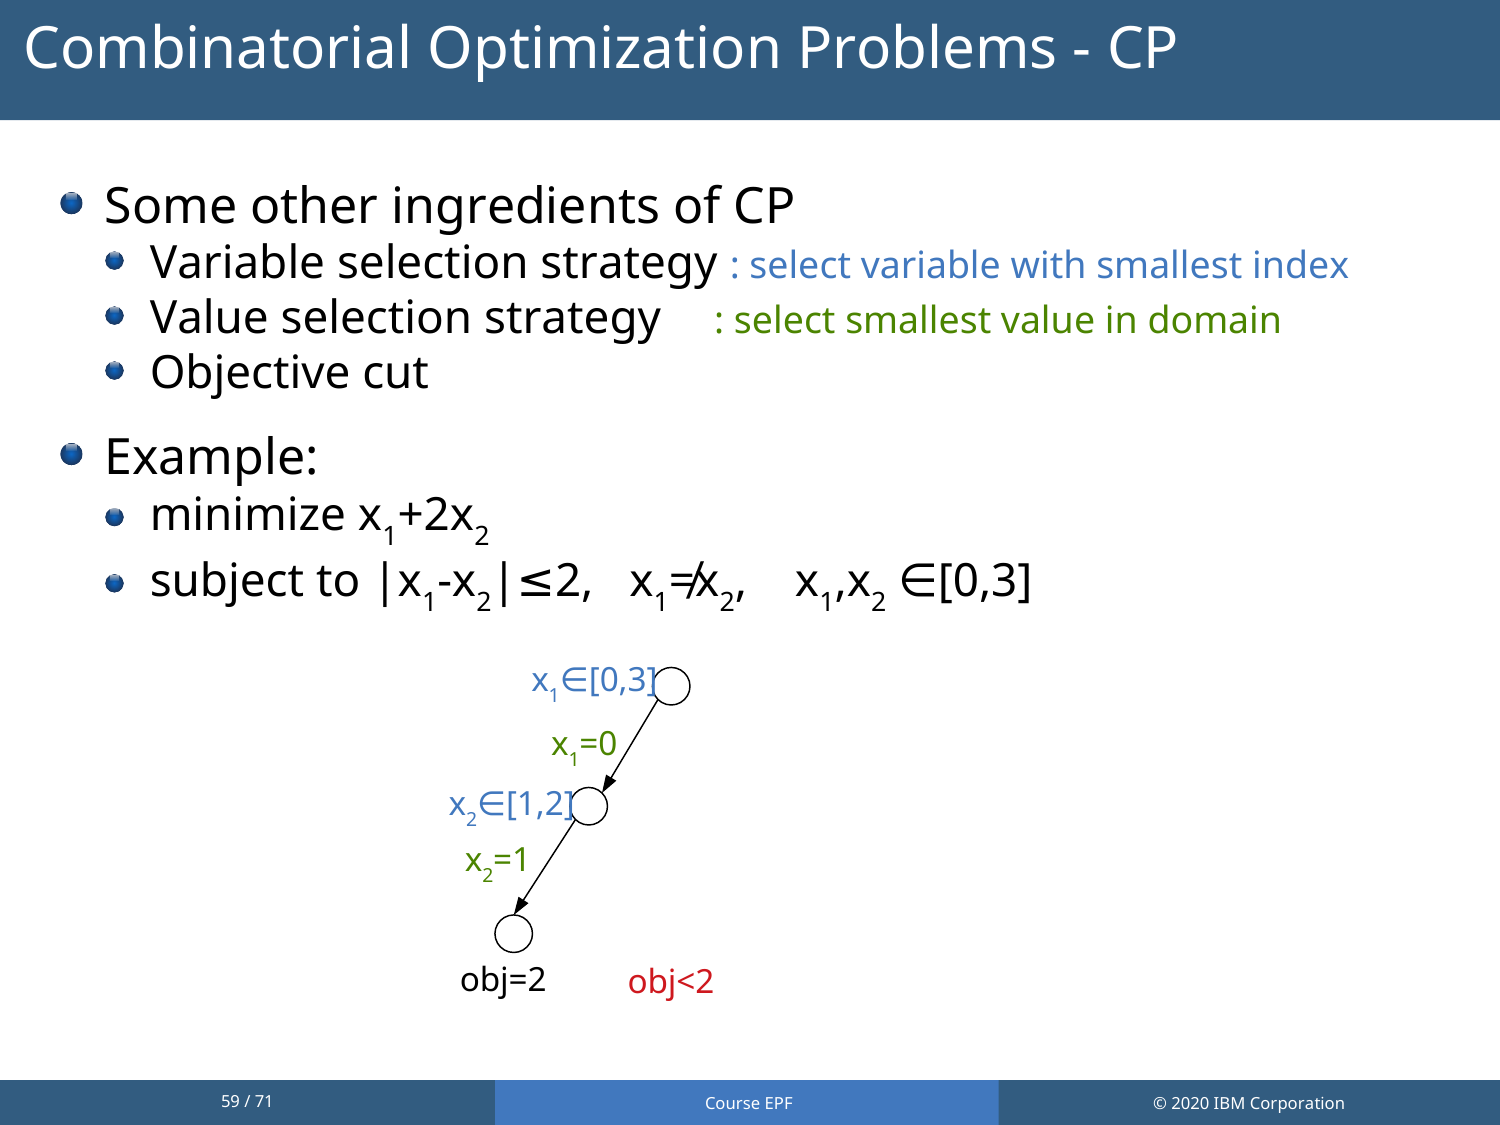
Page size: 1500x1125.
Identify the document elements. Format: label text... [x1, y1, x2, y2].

list Some other ingredients of CP Variable selection strategy : select variable with smallest index Value selection strategy : select smallest value in domain Objective cut Example: minimize x1+2x2 subject to |x1-x2|≤2, x1≠x2, x1,x2 ∈[0,3] [45, 165, 1441, 1036]
text_box x2=1 [450, 831, 558, 901]
text_box obj<2 [612, 952, 758, 1008]
text_box x1=0 [536, 715, 644, 785]
text_box x1∈[0,3] [516, 650, 712, 714]
text_box x2∈[1,2] [433, 774, 629, 838]
text_box obj=2 [445, 950, 590, 1006]
title Combinatorial Optimization Problems - CP [0, 0, 1500, 121]
text_box [494, 915, 533, 950]
